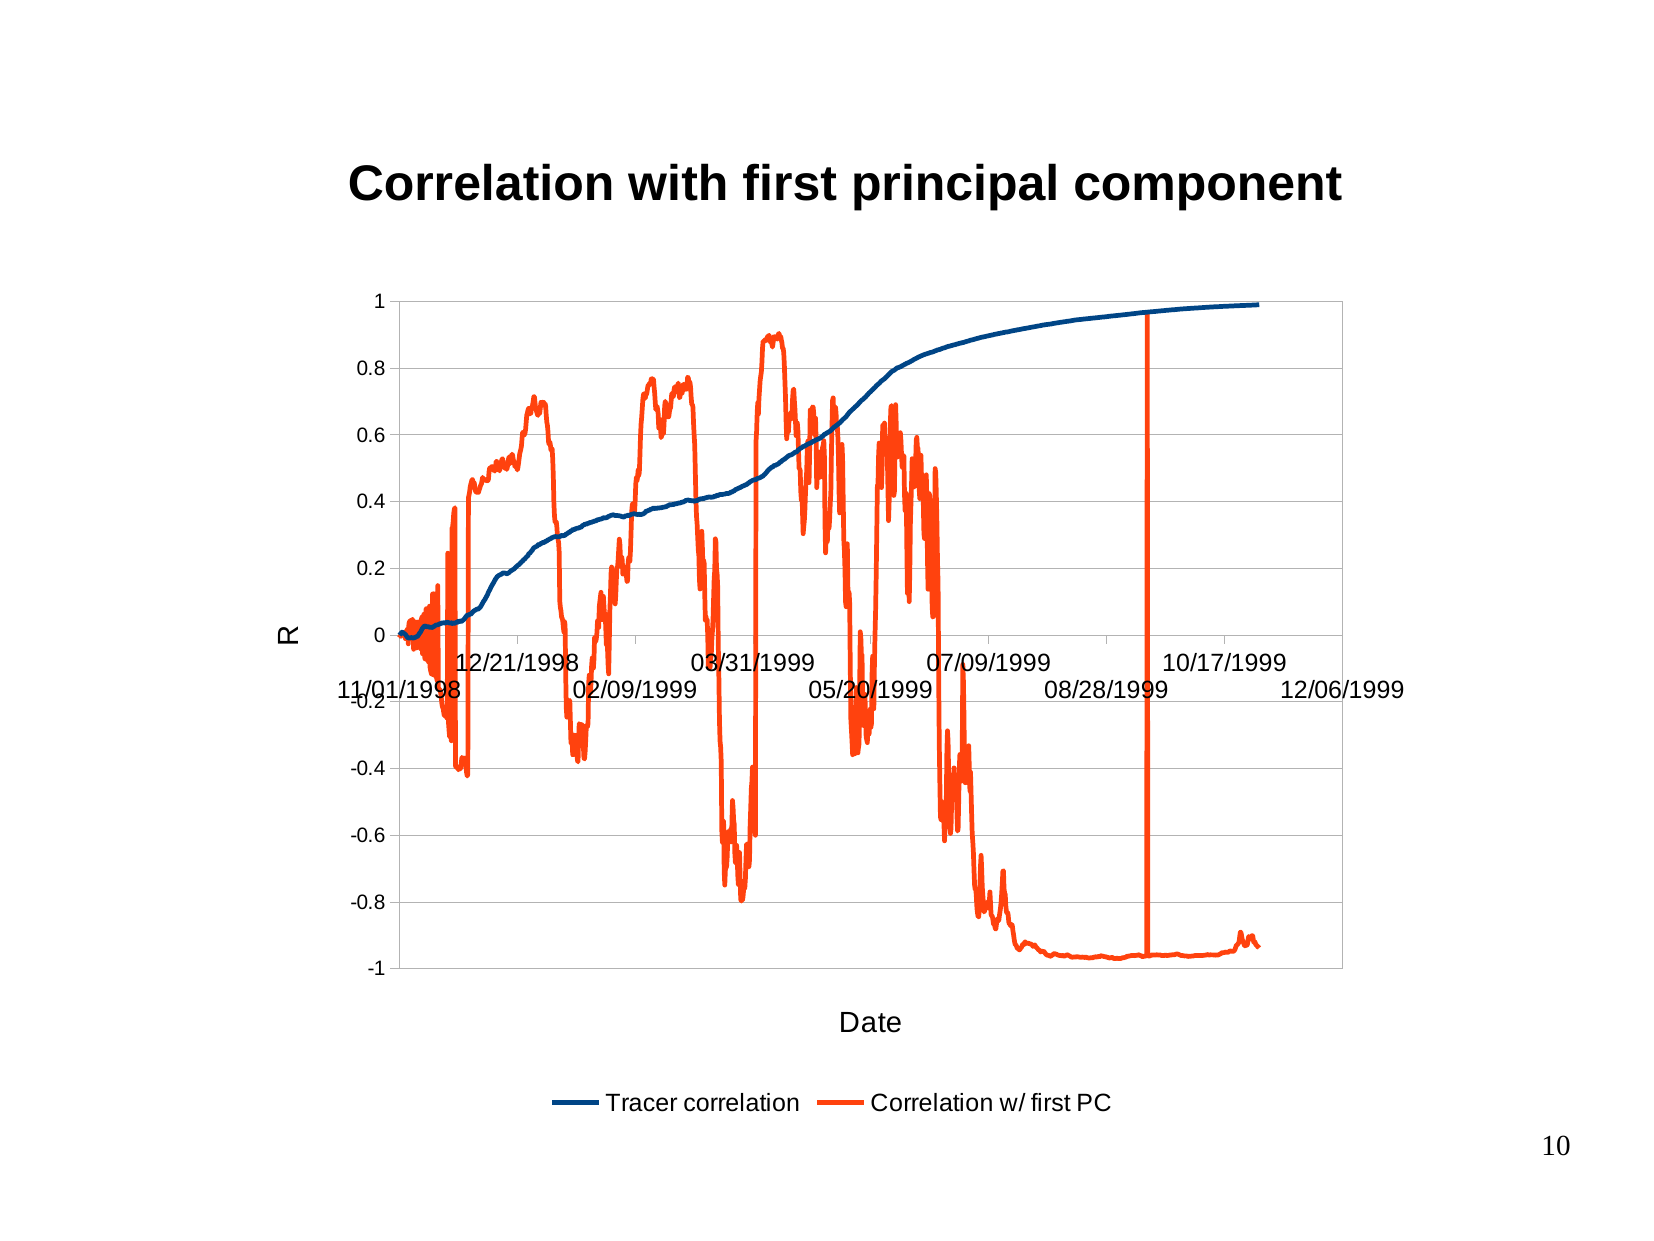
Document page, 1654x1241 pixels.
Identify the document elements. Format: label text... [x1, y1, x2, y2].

text_box Correlation with first principal component [333, 147, 1359, 220]
chart [236, 272, 1429, 1123]
